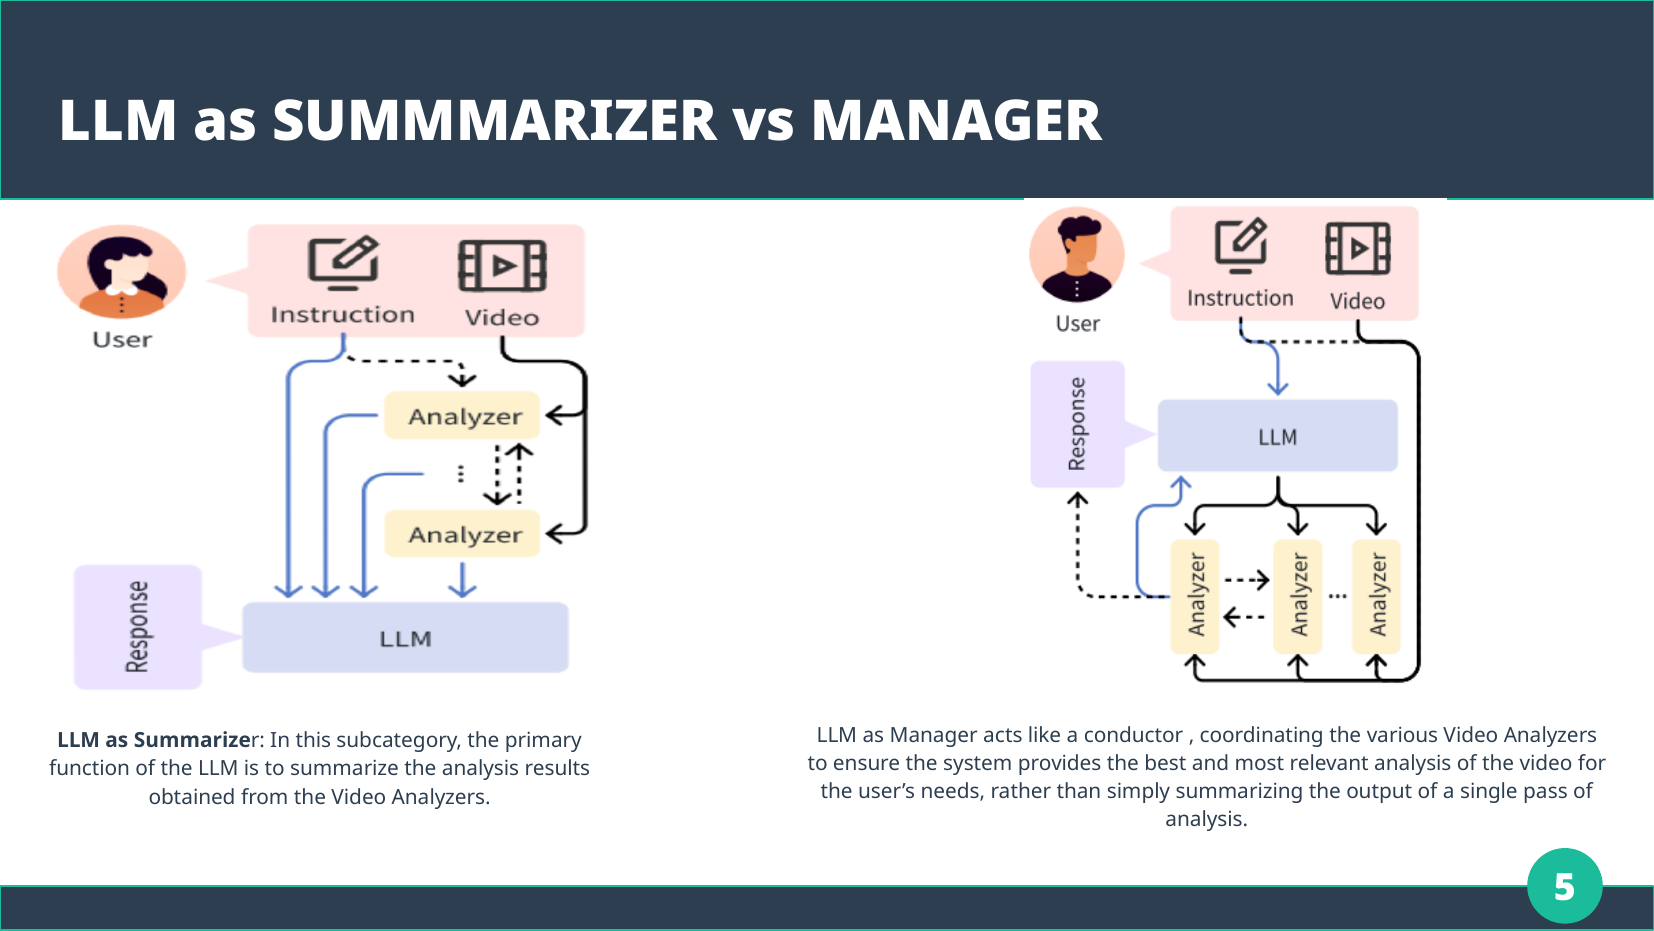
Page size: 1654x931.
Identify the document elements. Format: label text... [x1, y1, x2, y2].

text_box LLM as Summarizer: In this subcategory, the primary function of the LLM is to summarize the analysis results obtained from the Video Analyzers. [19, 649, 621, 886]
title LLM as SUMMMARIZER vs MANAGER [59, 59, 1595, 178]
picture [46, 206, 620, 649]
text_box LLM as Manager acts like a conductor , coordinating the various Video Analyzers to ensure the system provides the best and most relevant analysis of the video for the user’s needs, rather than simply summarizing the output of a single pass of analysis. [789, 725, 1625, 827]
picture [1024, 198, 1447, 709]
